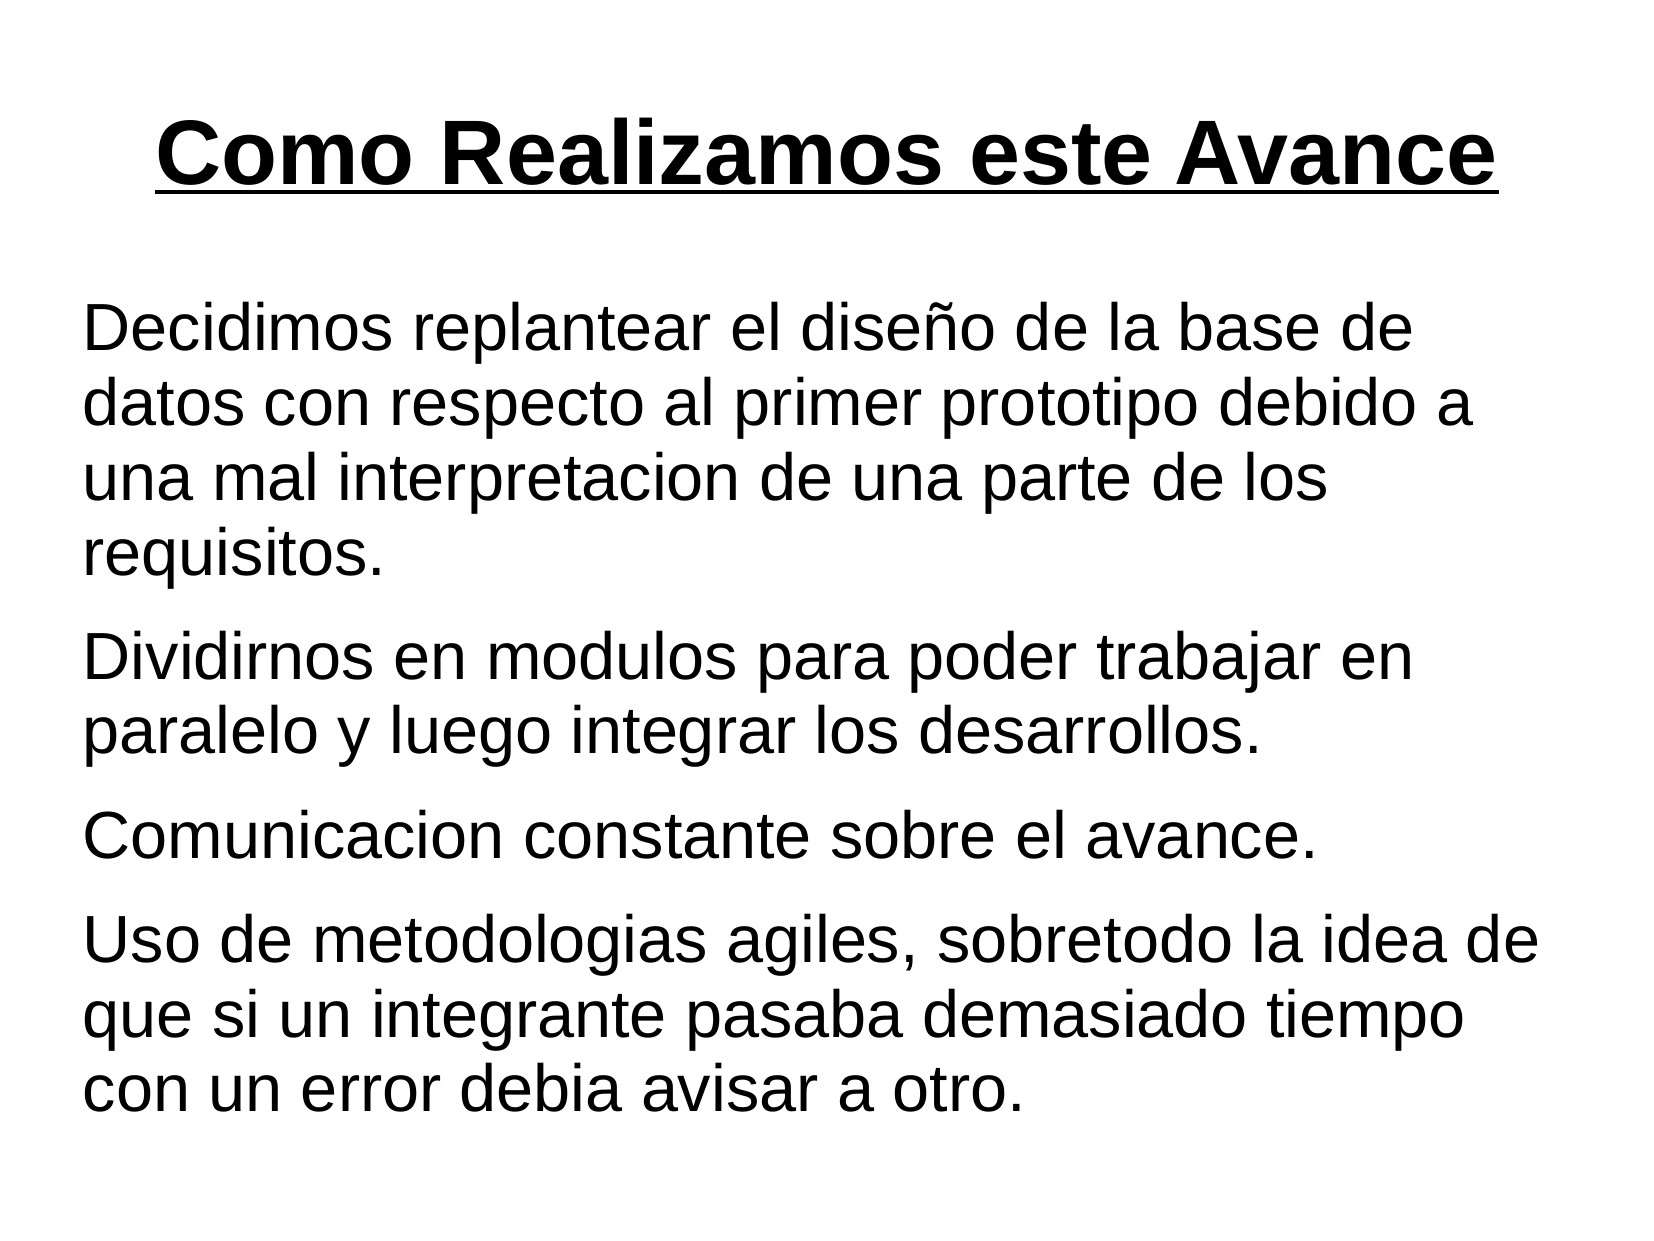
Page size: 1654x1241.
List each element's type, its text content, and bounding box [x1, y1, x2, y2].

title Como Realizamos este Avance [82, 49, 1571, 257]
list Decidimos replantear el diseño de la base de datos con respecto al primer prototipo debido a una mal interpretacion de una parte de los requisitos. Dividirnos en modulos para poder trabajar en paralelo y luego integrar los desarrollos. Comunicacion constante sobre el avance. Uso de metodologias agiles, sobretodo la idea de que si un integrante pasaba demasiado tiempo con un error debia avisar a otro. [82, 290, 1571, 1225]
